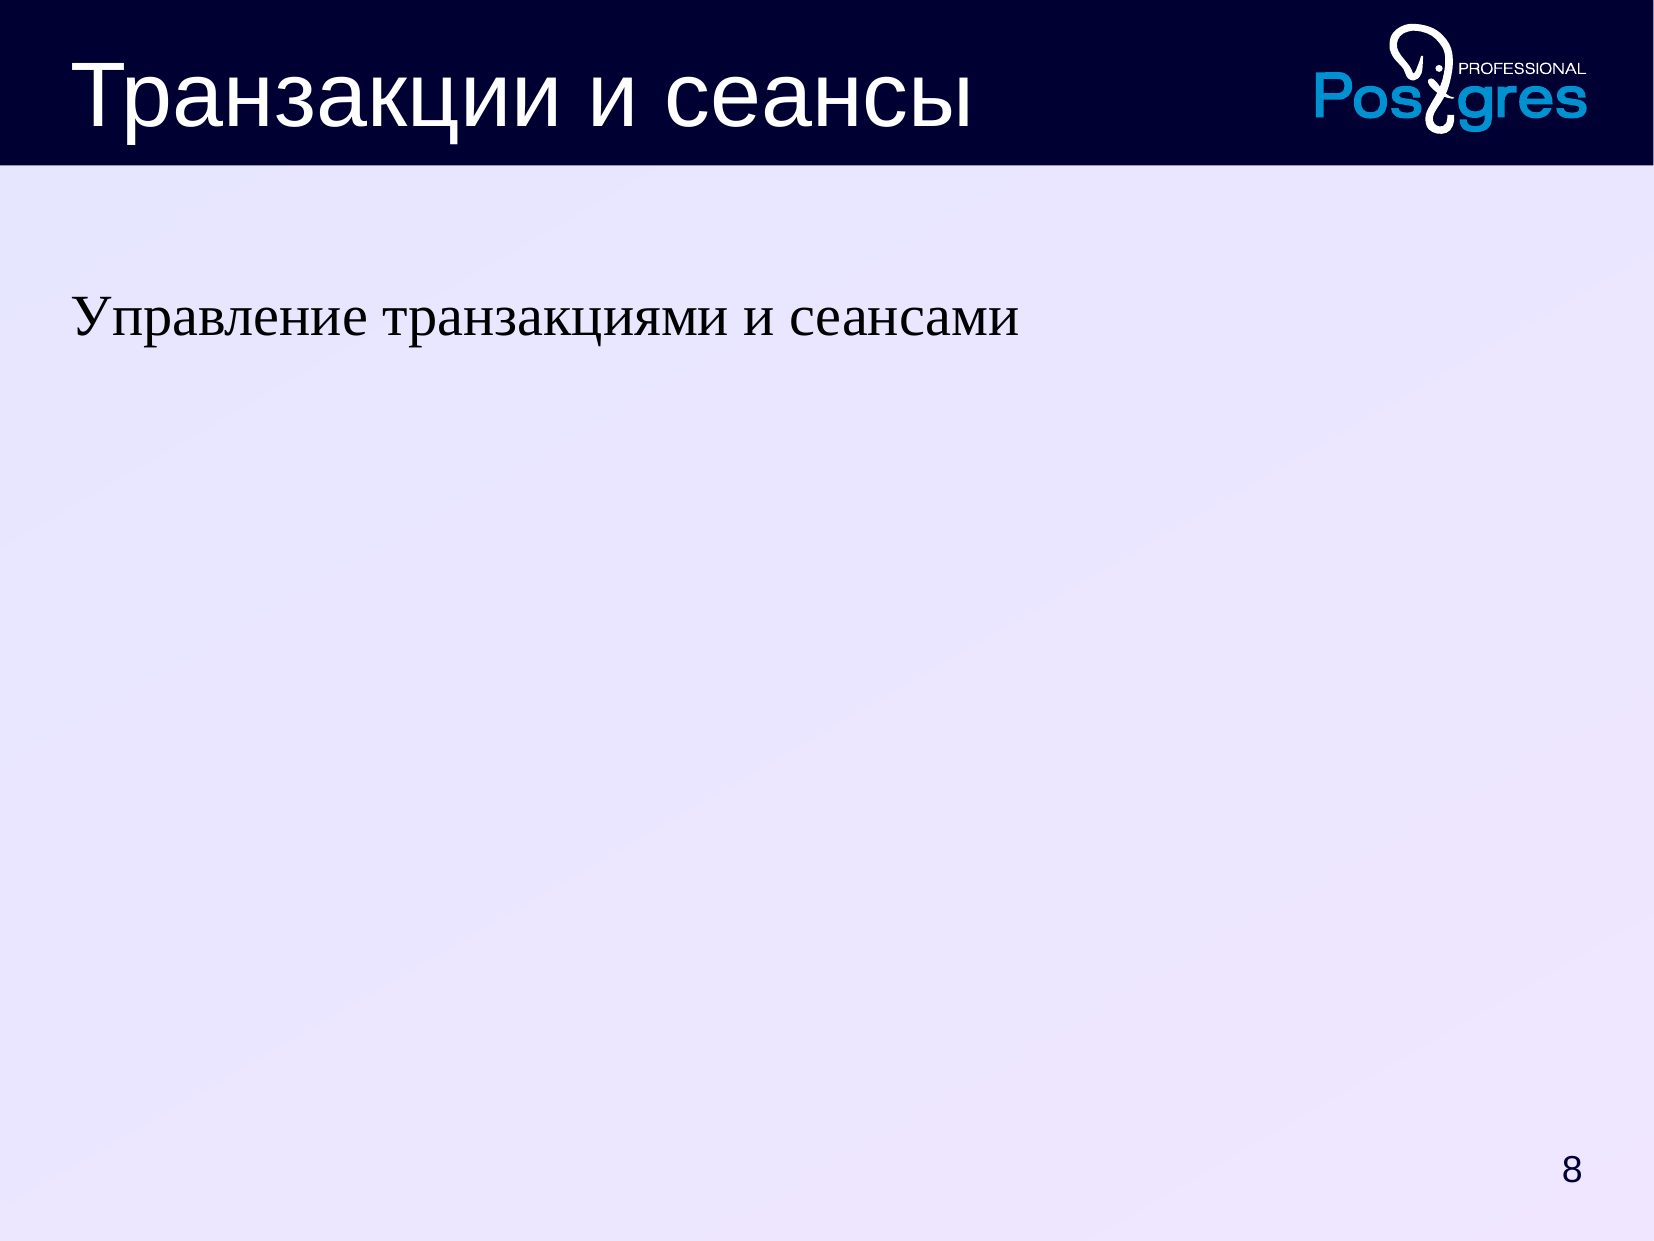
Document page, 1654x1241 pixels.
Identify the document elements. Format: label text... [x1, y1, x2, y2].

list Управление транзакциями и сеансами [70, 283, 1559, 1125]
title Транзакции и сеансы [70, 43, 1241, 147]
